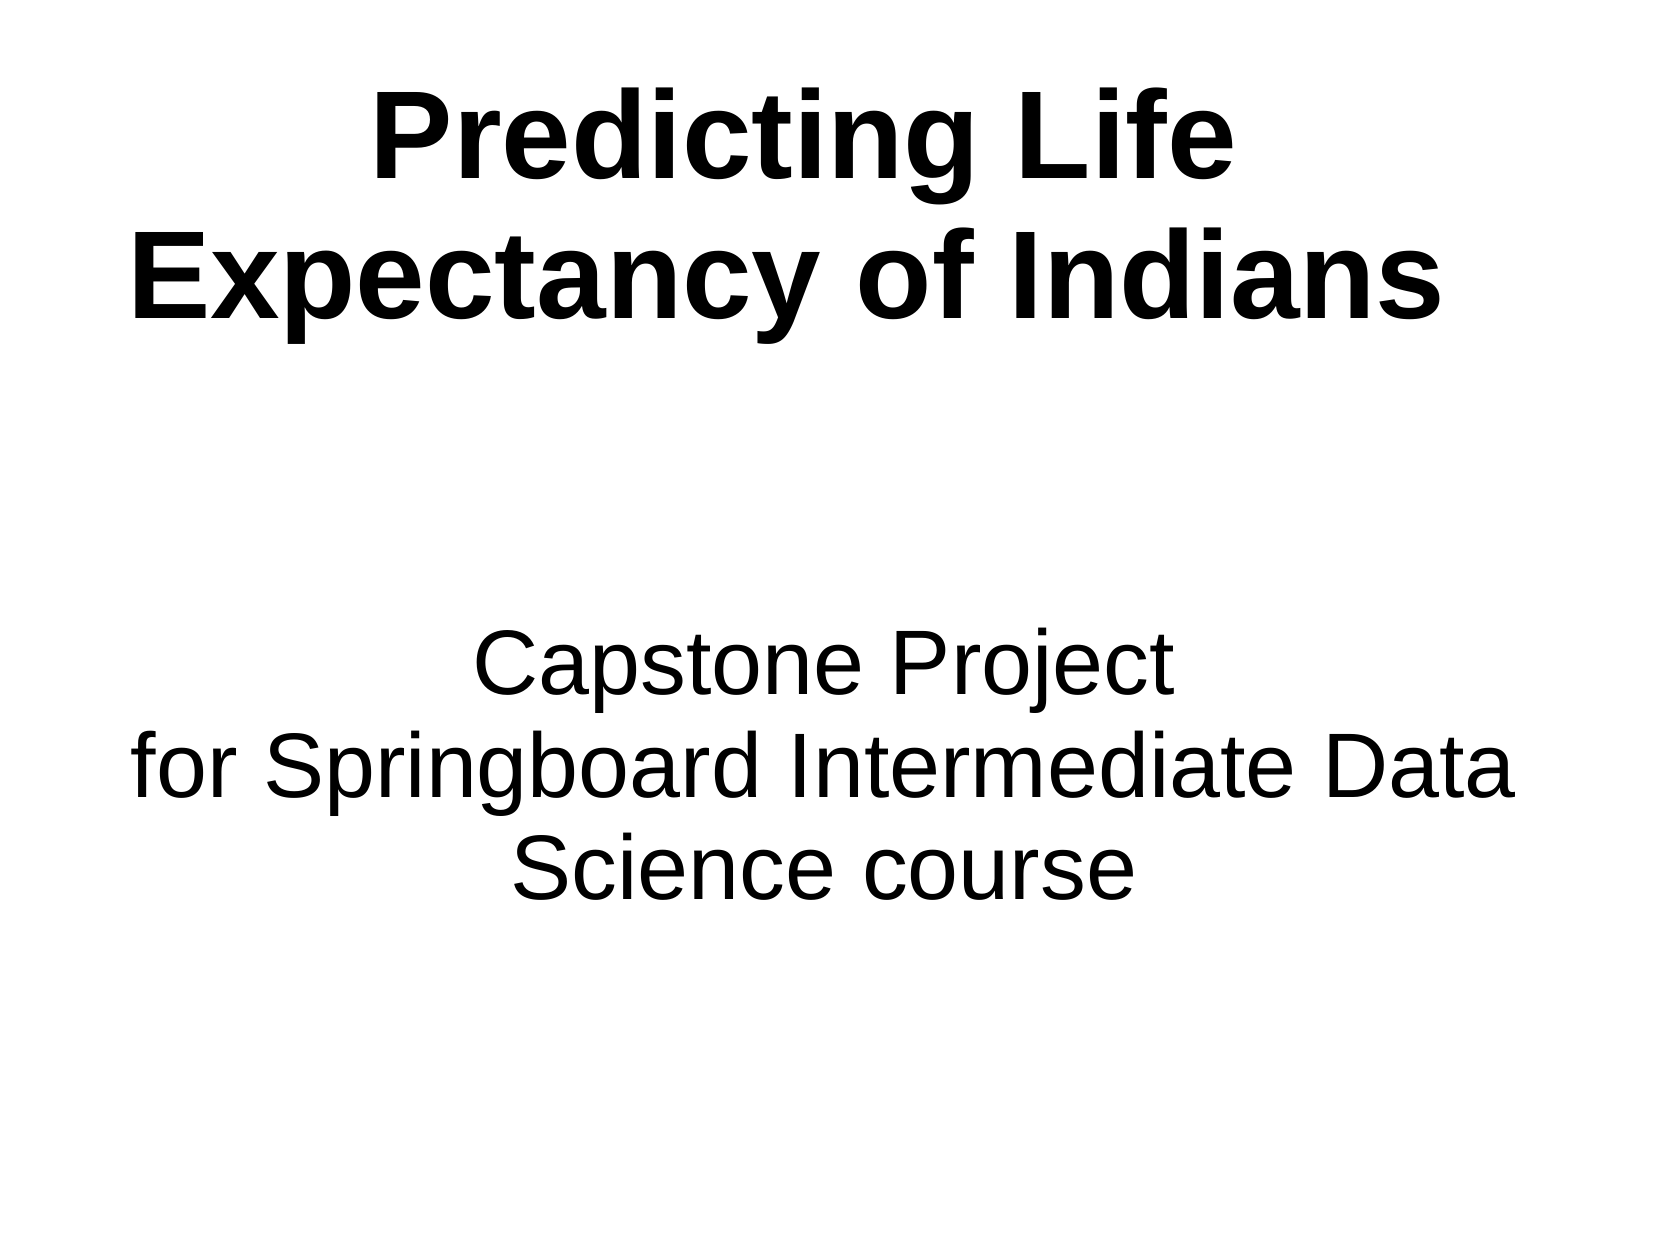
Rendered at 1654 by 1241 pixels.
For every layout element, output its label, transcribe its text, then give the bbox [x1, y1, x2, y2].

text_box Capstone Project for Springboard Intermediate Data Science course [13, 555, 1636, 976]
title Predicting Life Expectancy of Indians [60, 65, 1549, 346]
